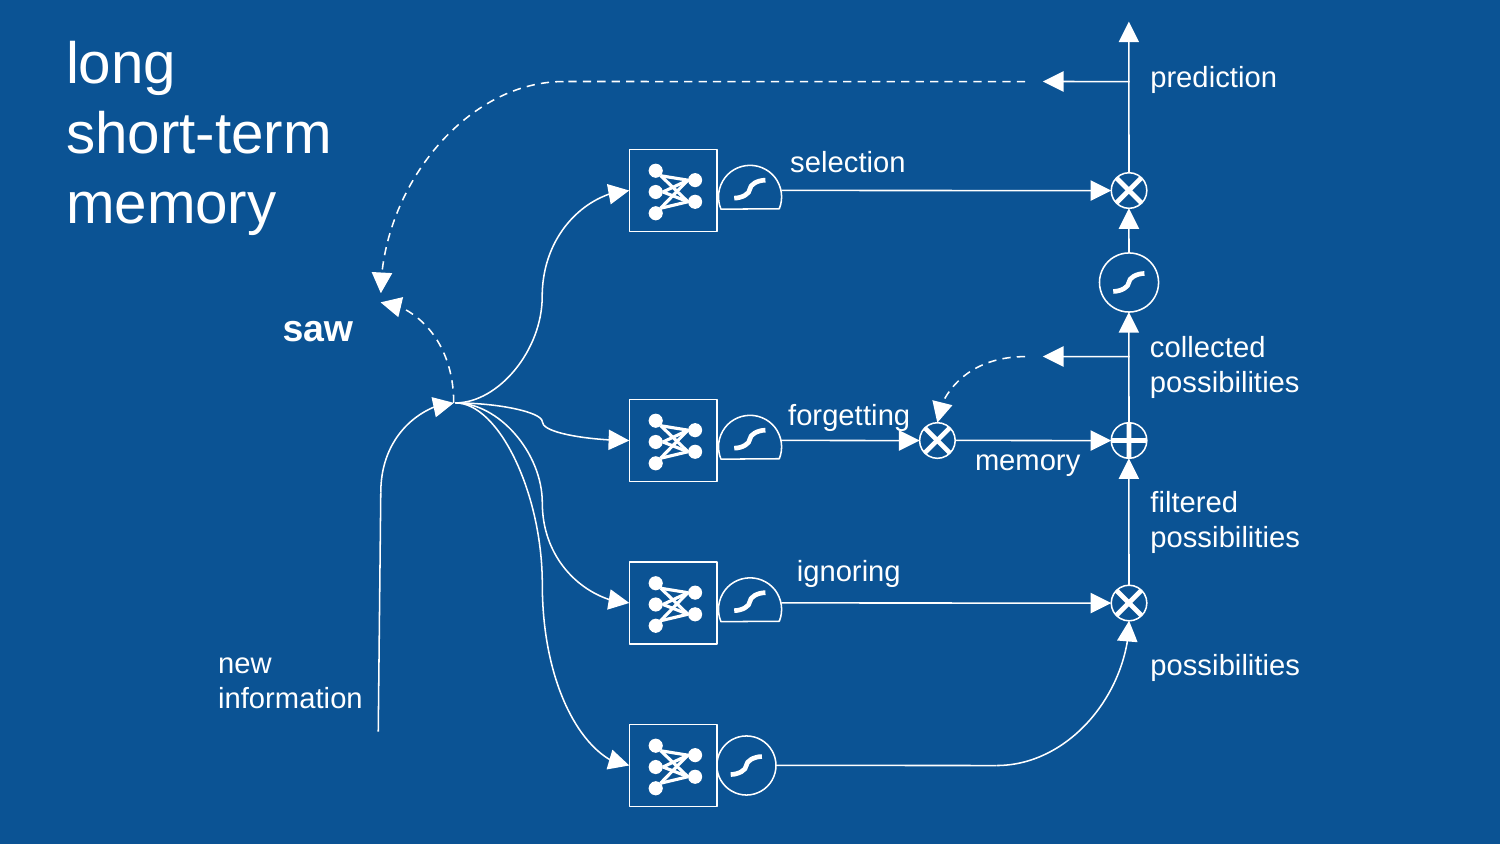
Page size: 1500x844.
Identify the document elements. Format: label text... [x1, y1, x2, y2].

text_box [648, 618, 663, 633]
text_box [648, 781, 663, 796]
text_box [688, 607, 703, 622]
text_box [648, 434, 663, 450]
text_box [688, 748, 703, 763]
text_box [688, 423, 703, 438]
text_box [648, 413, 663, 428]
text_box selection [775, 128, 925, 195]
text_box prediction [1135, 43, 1305, 110]
text_box [688, 173, 703, 188]
text_box [648, 759, 663, 775]
text_box [648, 163, 663, 178]
text_box [648, 456, 663, 471]
text_box new information [203, 629, 384, 748]
text_box possibilities [1135, 630, 1316, 697]
text_box memory [959, 426, 1099, 493]
text_box collected possibilities [1134, 313, 1316, 380]
text_box ignoring [781, 536, 921, 603]
text_box [648, 206, 663, 221]
text_box forgetting [773, 380, 930, 447]
text_box [648, 738, 663, 753]
text_box [688, 444, 703, 459]
text_box [688, 585, 703, 600]
text_box saw [267, 288, 401, 371]
text_box [688, 769, 703, 784]
title long short-term memory [51, 10, 396, 427]
text_box [648, 597, 663, 612]
text_box [648, 576, 663, 591]
text_box [648, 184, 663, 200]
text_box [688, 194, 703, 209]
text_box filtered possibilities [1135, 468, 1316, 535]
